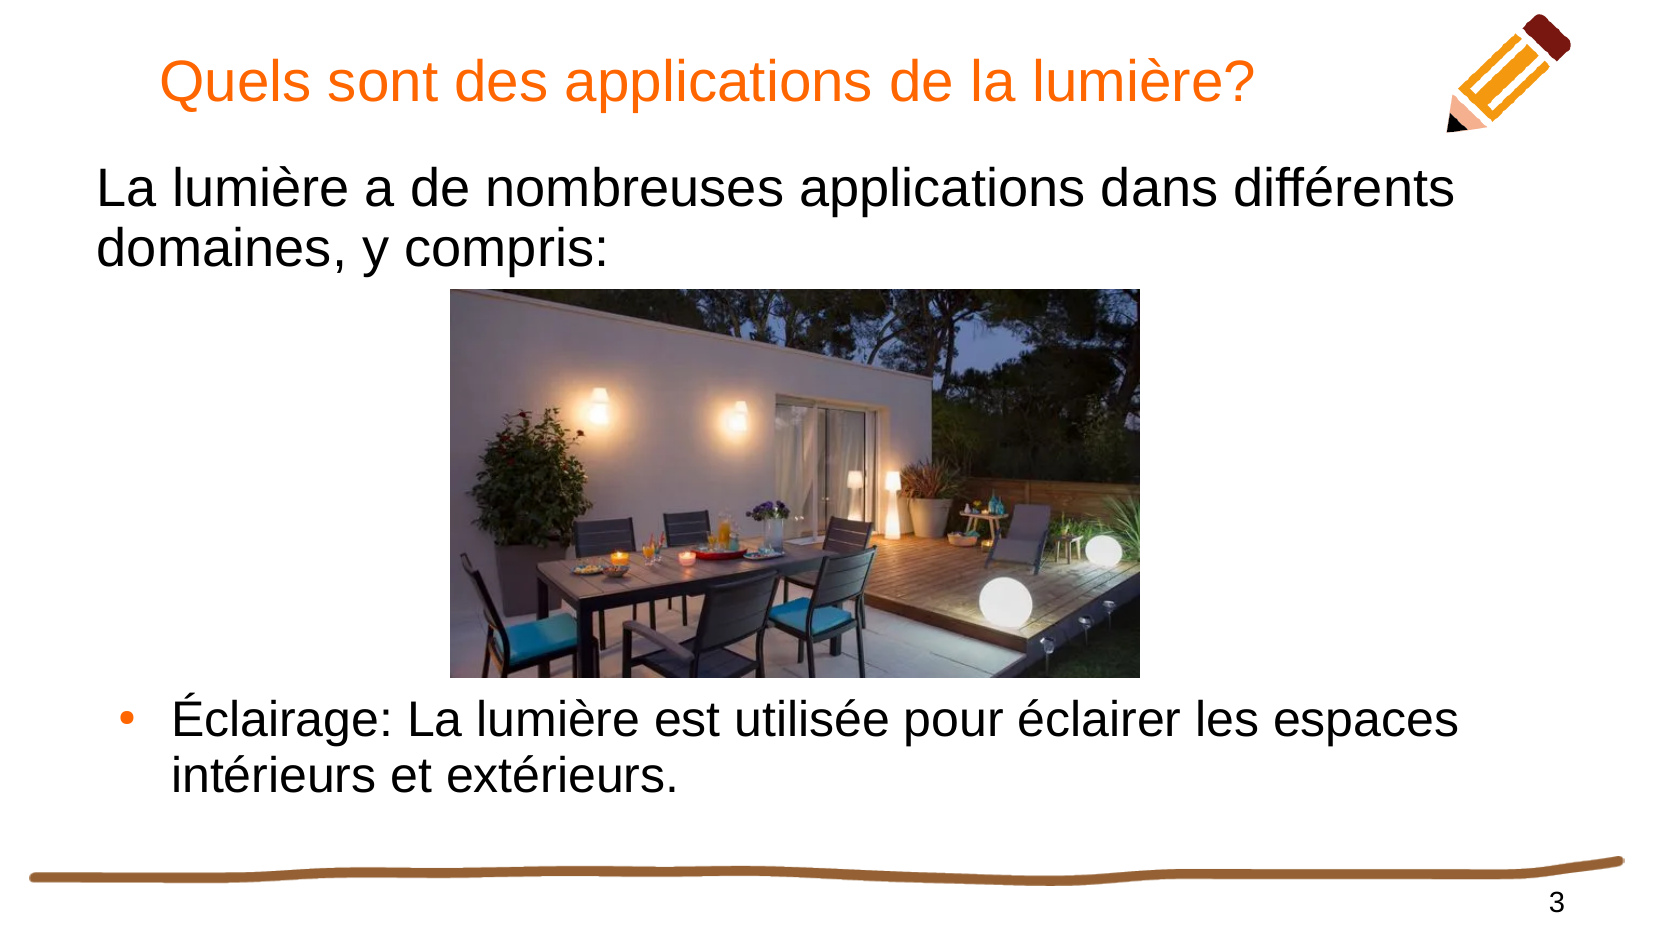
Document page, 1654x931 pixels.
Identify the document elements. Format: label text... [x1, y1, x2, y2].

picture [1446, 14, 1571, 133]
picture [29, 856, 1625, 886]
picture [450, 289, 1140, 678]
title Quels sont des applications de la lumière? [88, 29, 1447, 133]
text_box La lumière a de nombreuses applications dans différents domaines, y compris: [81, 150, 1488, 286]
list Éclairage: La lumière est utilisée pour éclairer les espaces intérieurs et extérieurs. [100, 691, 1577, 835]
